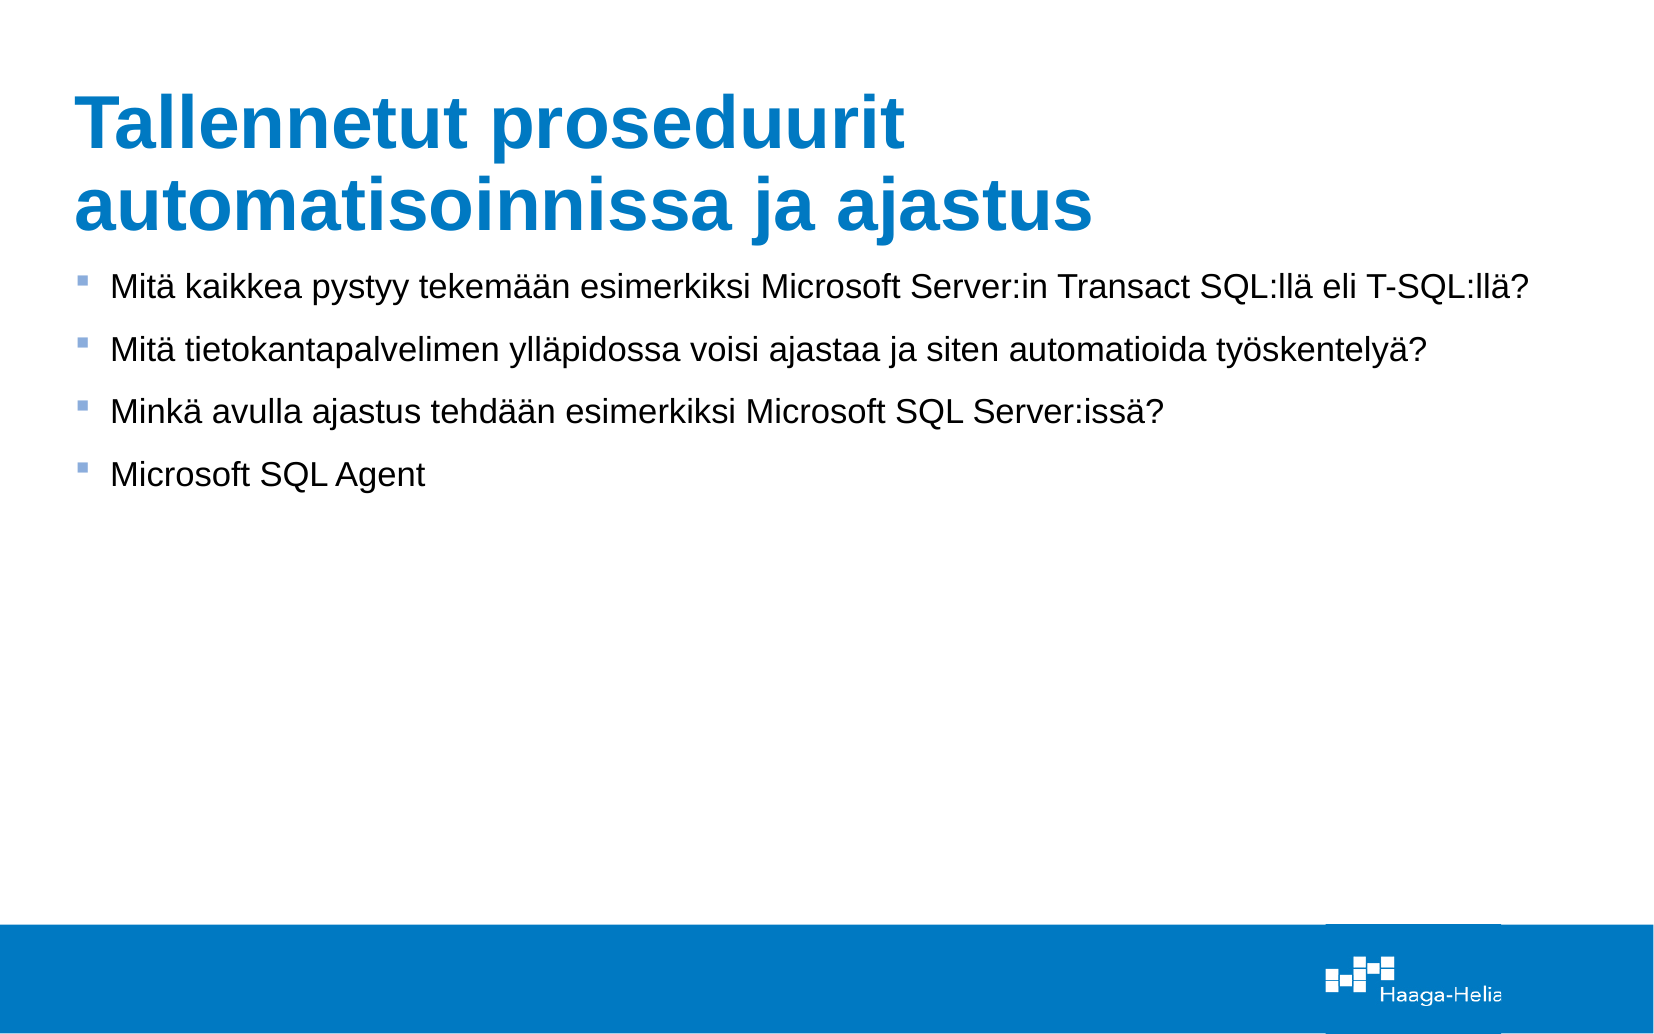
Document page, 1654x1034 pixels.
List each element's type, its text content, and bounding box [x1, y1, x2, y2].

picture [1325, 924, 1502, 1034]
list Mitä kaikkea pystyy tekemään esimerkiksi Microsoft Server:in Transact SQL:llä eli T-SQL:llä? Mitä tietokantapalvelimen ylläpidossa voisi ajastaa ja siten automatioida työskentelyä? Minkä avulla ajastus tehdään esimerkiksi Microsoft SQL Server:issä? Microsoft SQL Agent [74, 259, 1584, 922]
title Tallennetut proseduurit automatisoinnissa ja ajastus [74, 82, 1584, 259]
